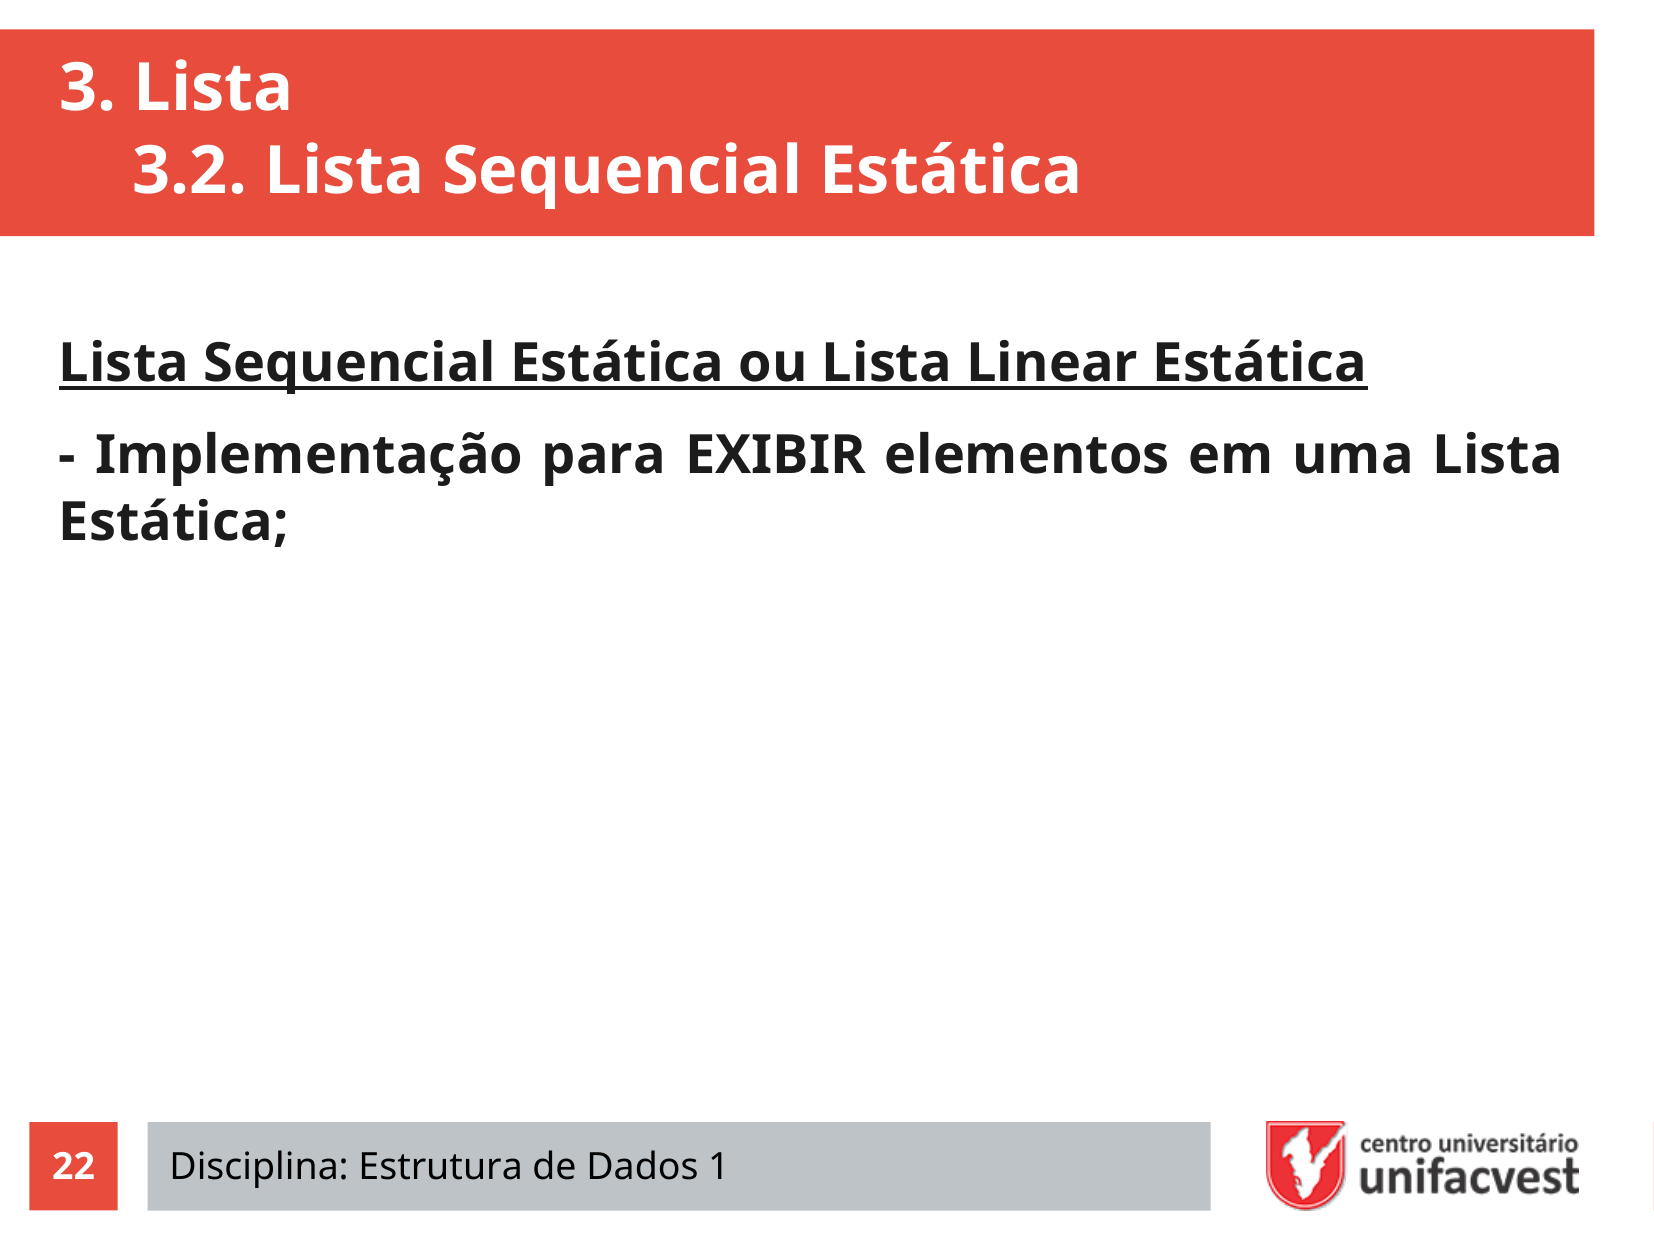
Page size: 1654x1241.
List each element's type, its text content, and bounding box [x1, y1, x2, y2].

title 3. Lista 3.2. Lista Sequencial Estática [59, 59, 1595, 207]
text_box [1238, 1120, 1654, 1212]
list Lista Sequencial Estática ou Lista Linear Estática - Implementação para EXIBIR elementos em uma Lista Estática; [59, 324, 1566, 1093]
text_box Disciplina: Estrutura de Dados 1 [154, 1132, 1205, 1196]
picture [1266, 1121, 1579, 1211]
